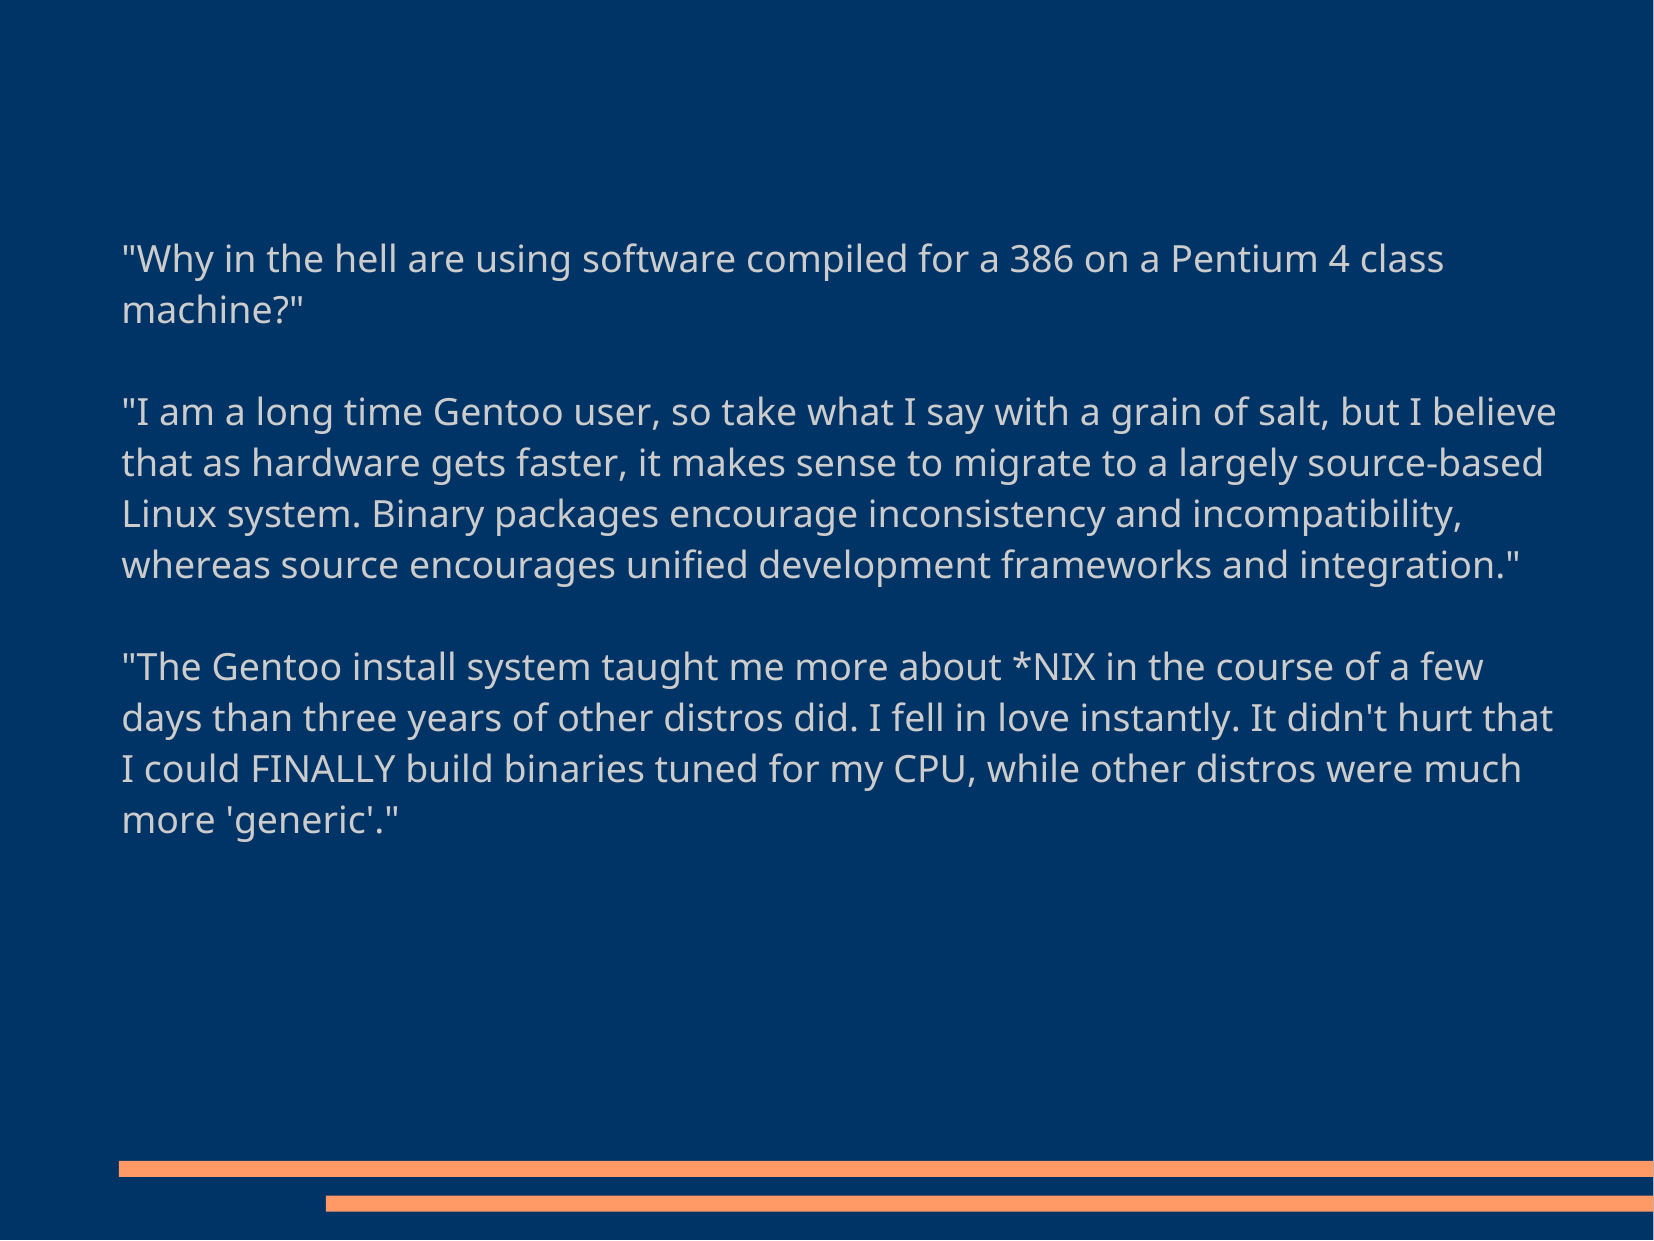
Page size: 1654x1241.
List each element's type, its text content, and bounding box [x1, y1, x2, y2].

subtitle "Why in the hell are using software compiled for a 386 on a Pentium 4 class machine?" "I am a long time Gentoo user, so take what I say with a grain of salt, but I believe that as hardware gets faster, it makes sense to migrate to a largely source-based Linux system. Binary packages encourage inconsistency and incompatibility, whereas source encourages unified development frameworks and integration." "The Gentoo install system taught me more about *NIX in the course of a few days than three years of other distros did. I fell in love instantly. It didn't hurt that I could FINALLY build binaries tuned for my CPU, while other distros were much more 'generic'." [121, 318, 1561, 1145]
